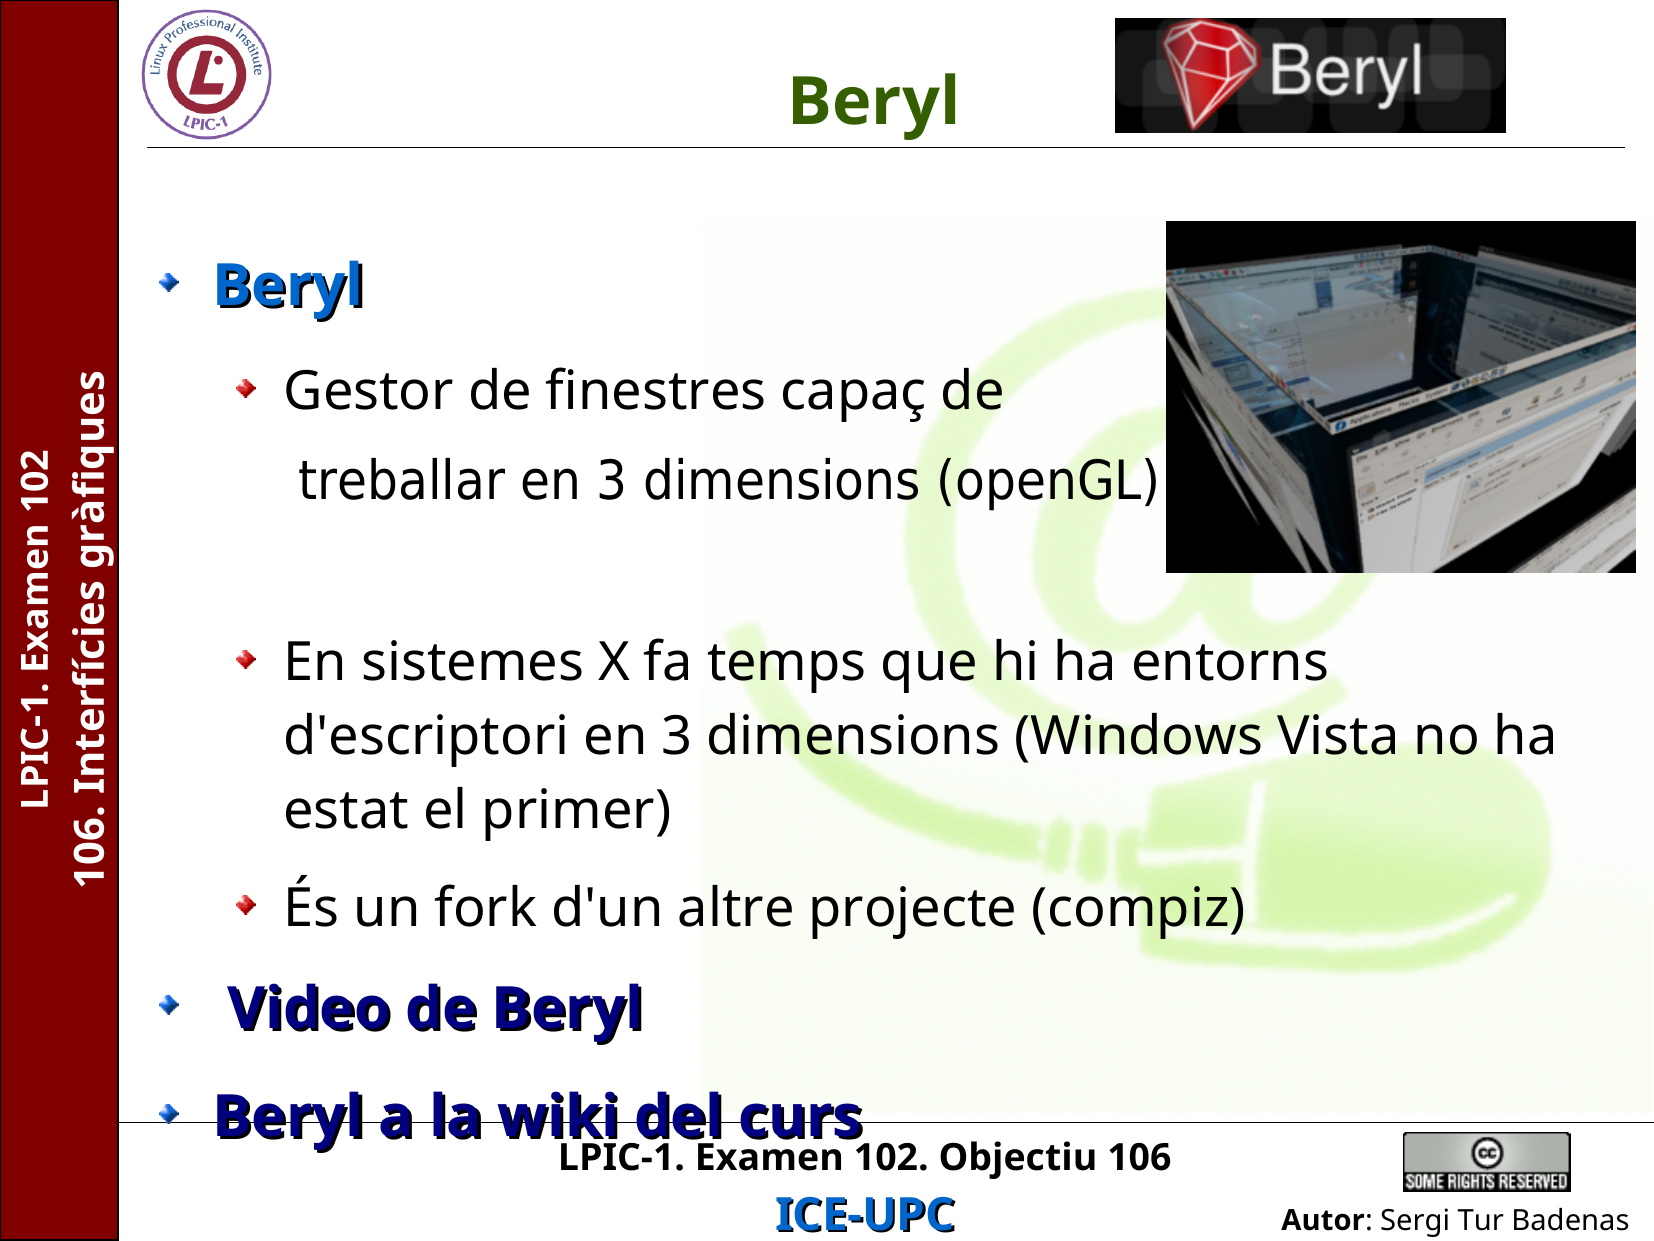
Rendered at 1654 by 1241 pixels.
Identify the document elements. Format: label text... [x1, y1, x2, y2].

picture [1403, 1132, 1571, 1192]
picture [159, 1104, 179, 1124]
list Beryl Gestor de finestres capaç de treballar en 3 dimensions (openGL) En sistemes X fa temps que hi ha entorns d'escriptori en 3 dimensions (Windows Vista no ha estat el primer) És un fork d'un altre projecte (compiz) Video de Beryl Beryl a la wiki del curs [141, 242, 1630, 1078]
picture [700, 217, 1654, 1113]
picture [135, 5, 277, 49]
picture [1115, 18, 1506, 133]
title Beryl [129, 49, 1619, 148]
